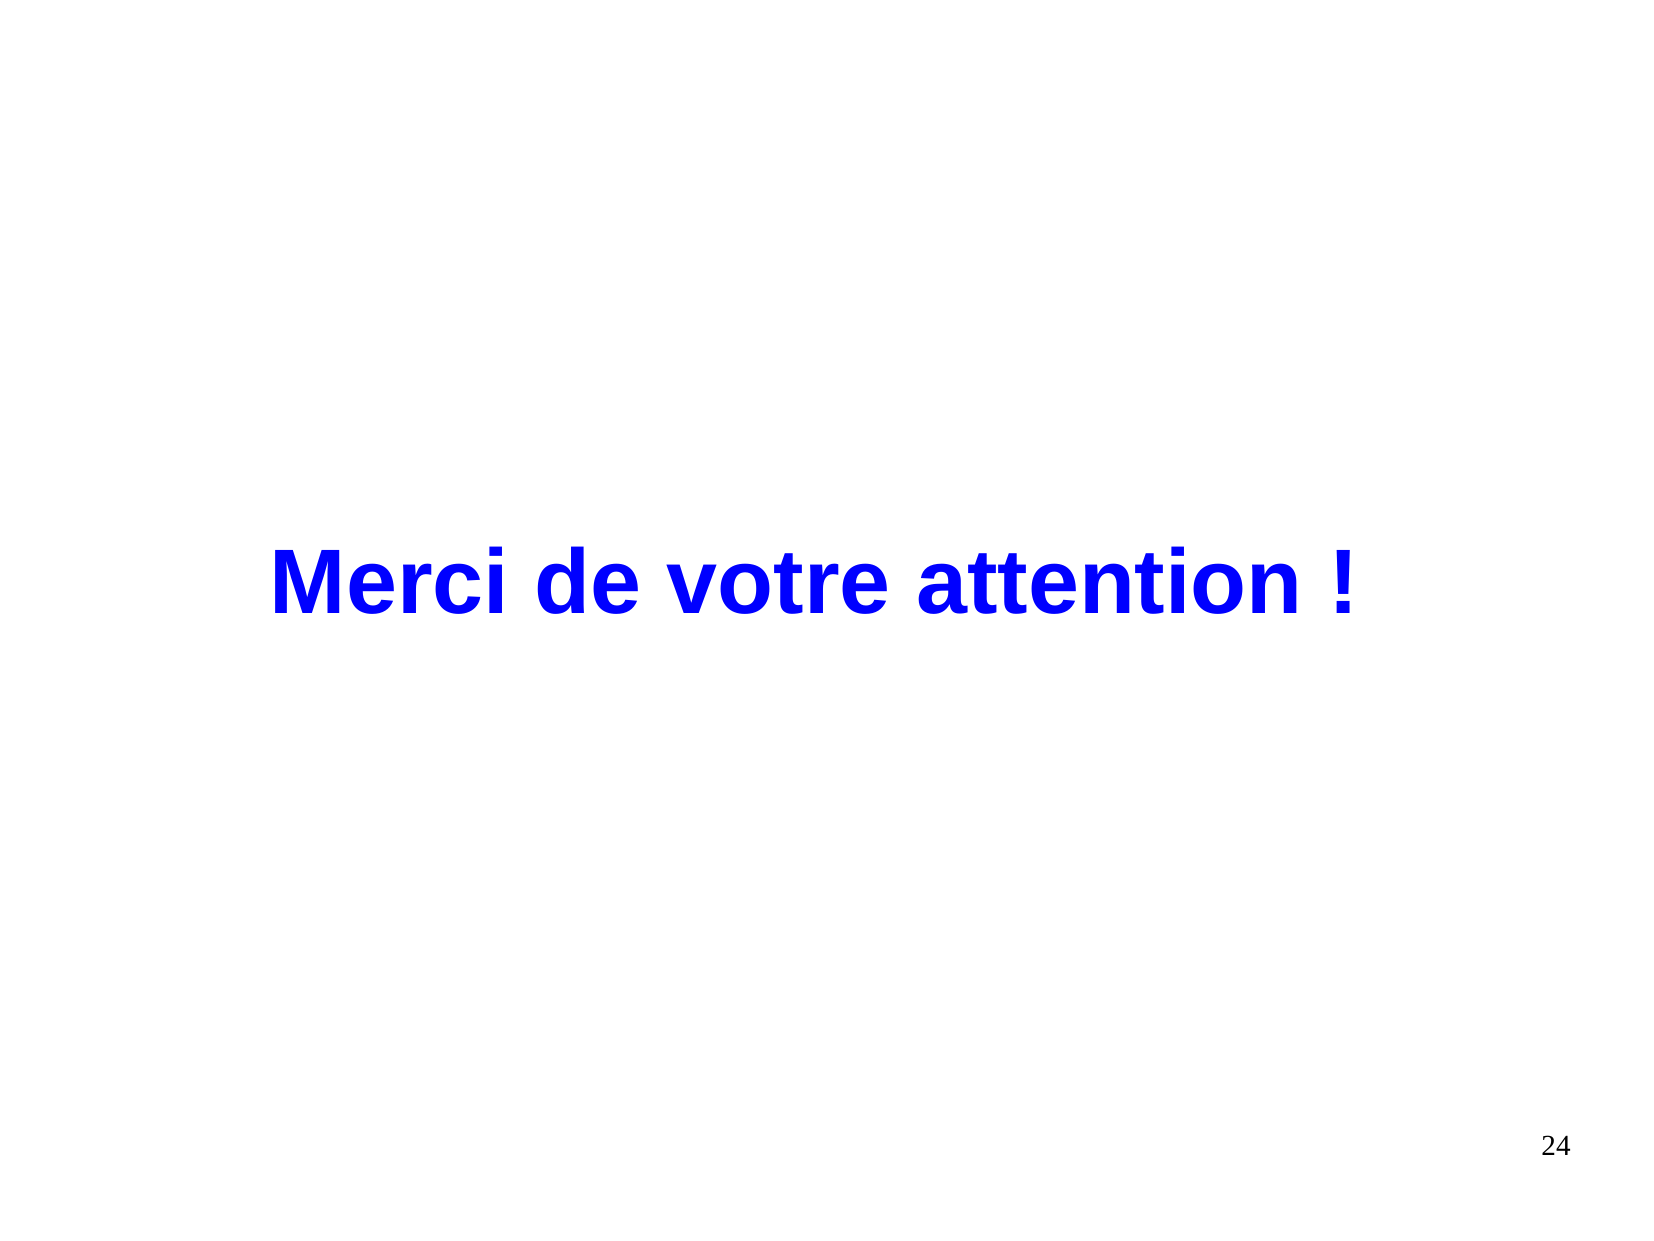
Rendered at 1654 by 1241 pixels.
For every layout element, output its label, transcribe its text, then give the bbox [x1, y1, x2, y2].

title Merci de votre attention ! [70, 477, 1559, 686]
